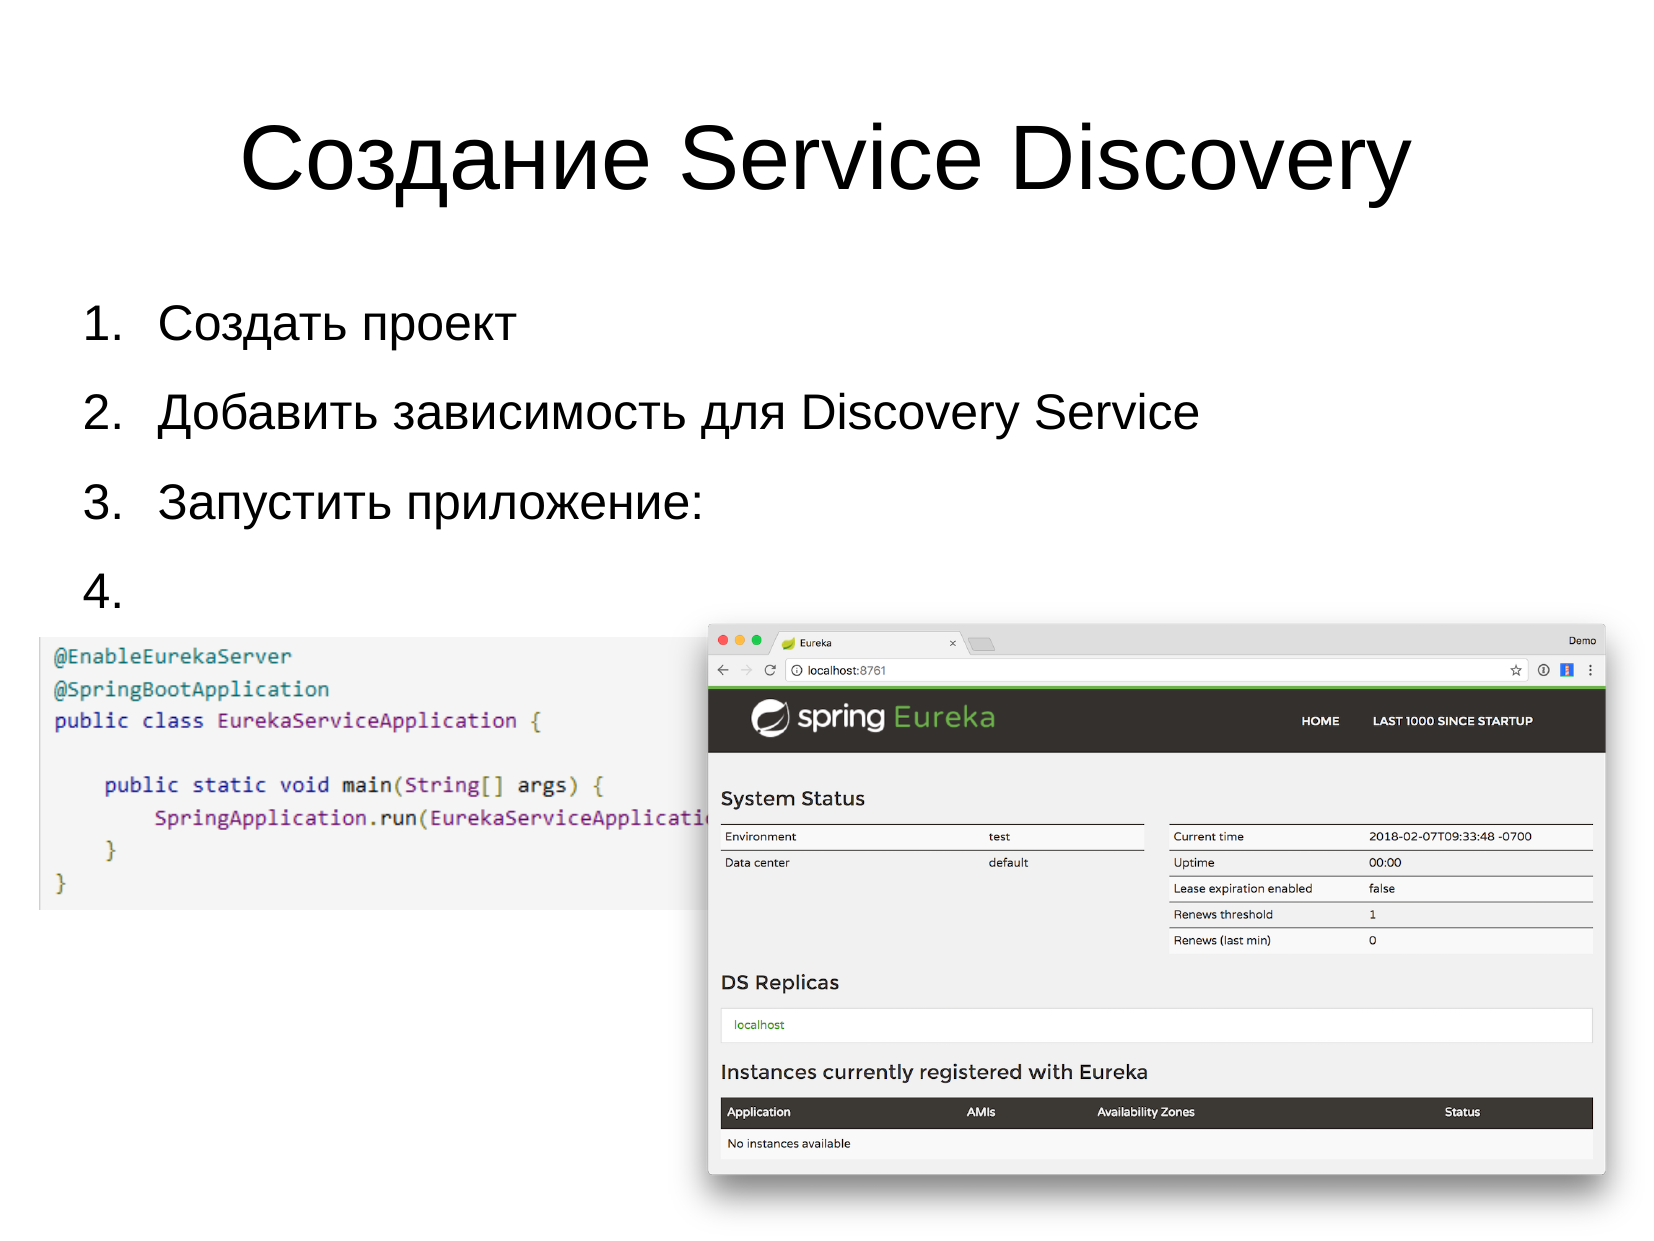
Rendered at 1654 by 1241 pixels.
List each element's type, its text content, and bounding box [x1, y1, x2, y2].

picture [39, 597, 1652, 1241]
list Создать проект Добавить зависимость для Discovery Service Запустить приложение: [82, 290, 1571, 591]
title Создание Service Discovery [82, 49, 1571, 257]
